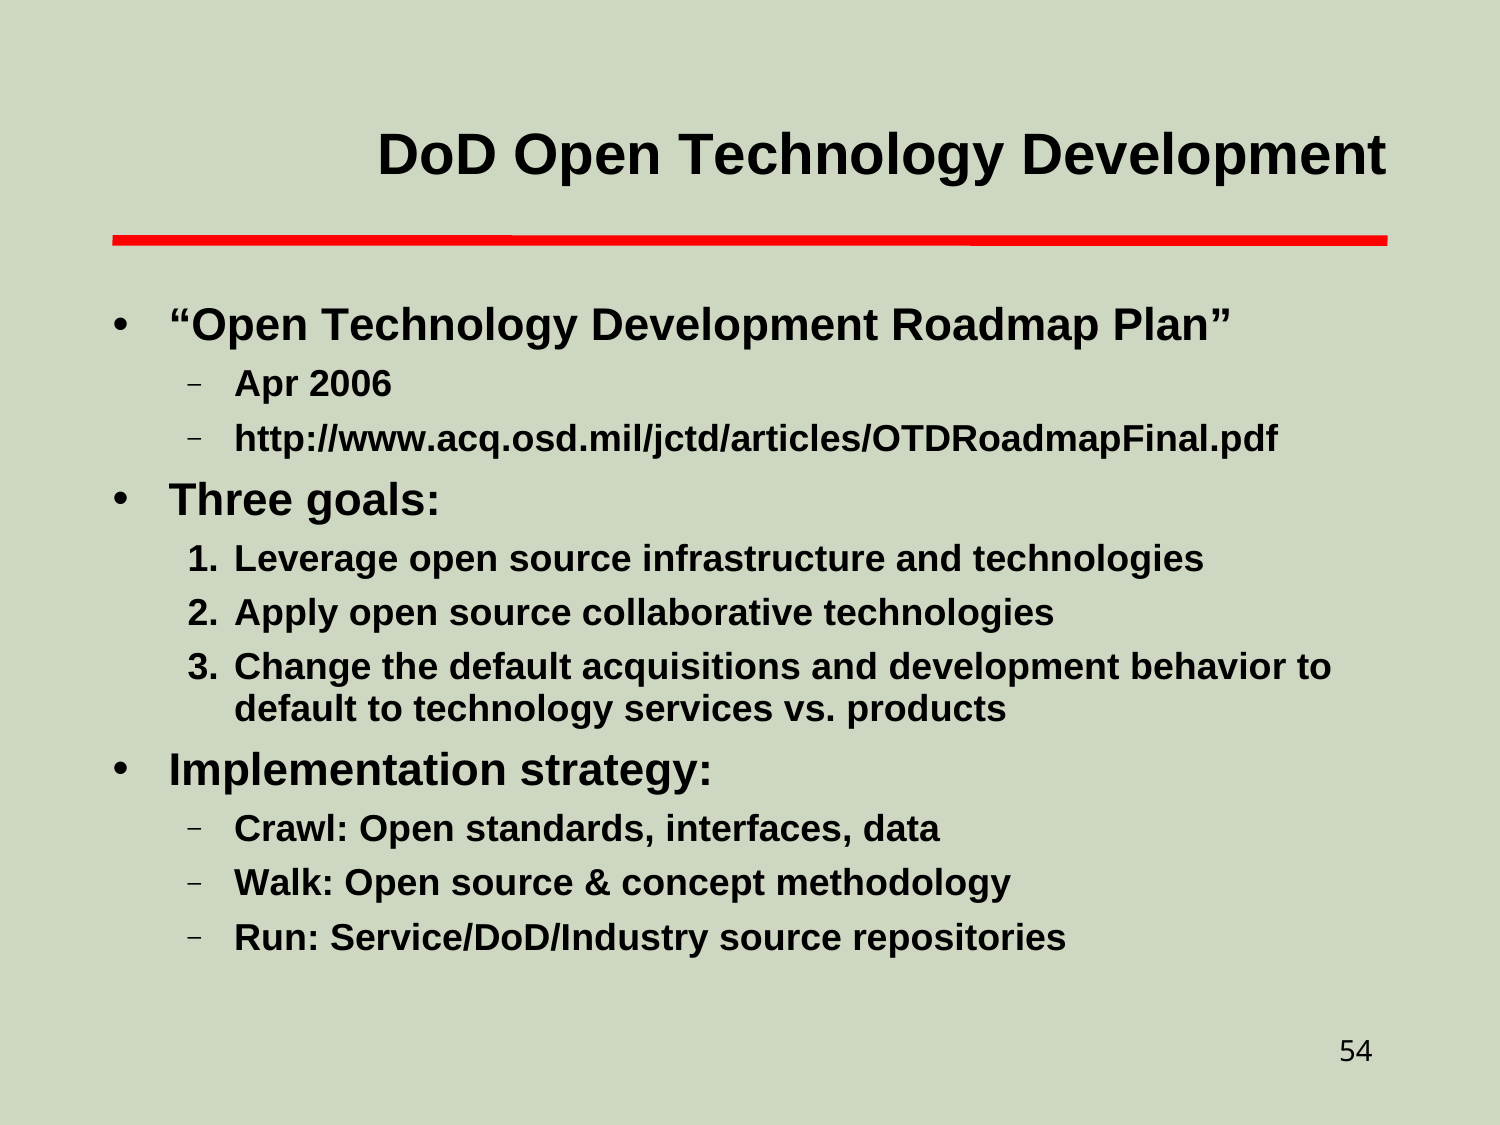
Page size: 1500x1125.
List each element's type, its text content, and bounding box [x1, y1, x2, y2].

title DoD Open Technology Development [337, 93, 1388, 217]
list “Open Technology Development Roadmap Plan” Apr 2006 http://www.acq.osd.mil/jctd/articles/OTDRoadmapFinal.pdf Three goals: Leverage open source infrastructure and technologies Apply open source collaborative technologies Change the default acquisitions and development behavior to default to technology services vs. products Implementation strategy: Crawl: Open standards, interfaces, data Walk: Open source & concept methodology Run: Service/DoD/Industry source repositories [112, 299, 1388, 1084]
